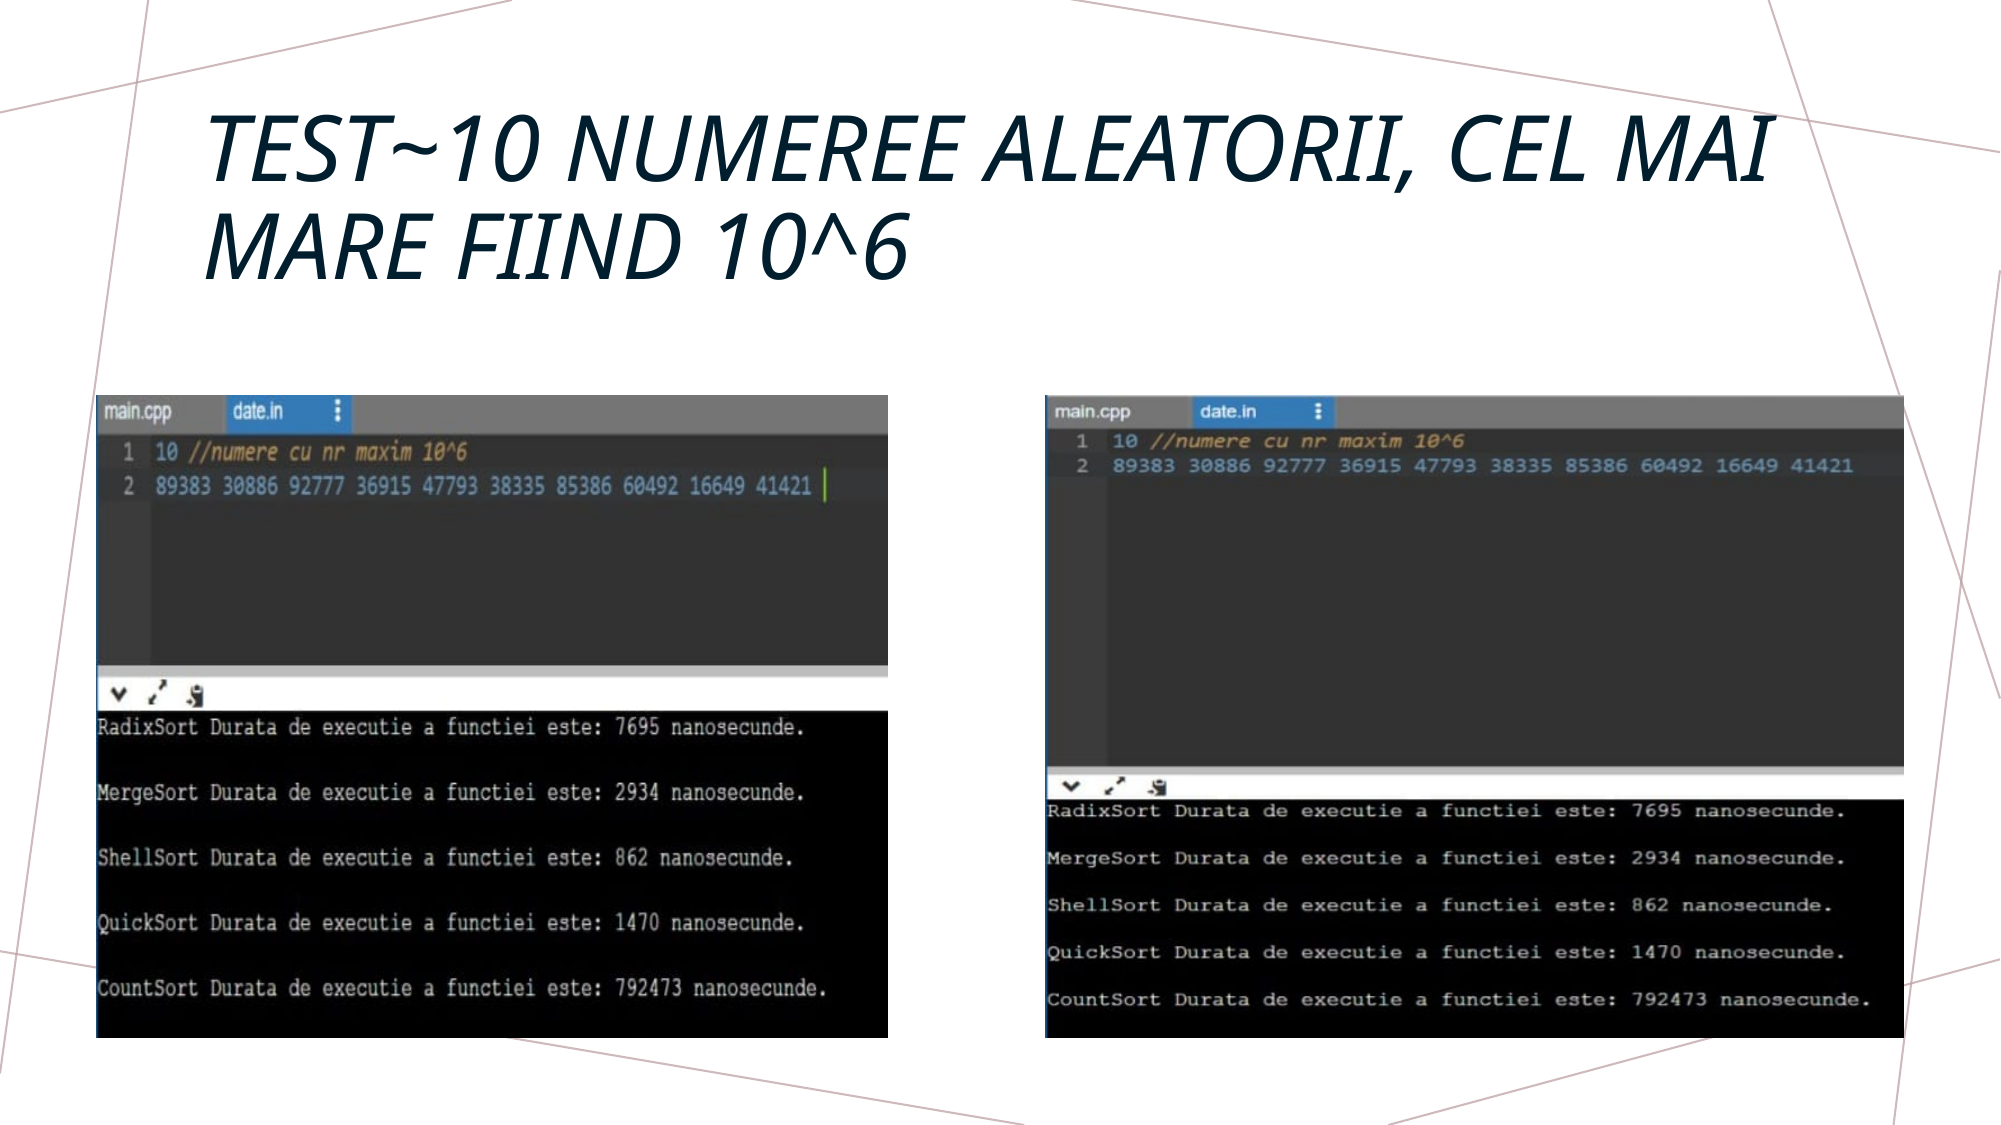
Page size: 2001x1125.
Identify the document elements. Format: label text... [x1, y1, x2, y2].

title Test~10 numeree aleatorii, cel mai mare fiind 10^6 [187, 87, 1813, 315]
picture [96, 395, 888, 1038]
picture [1045, 395, 1904, 1038]
